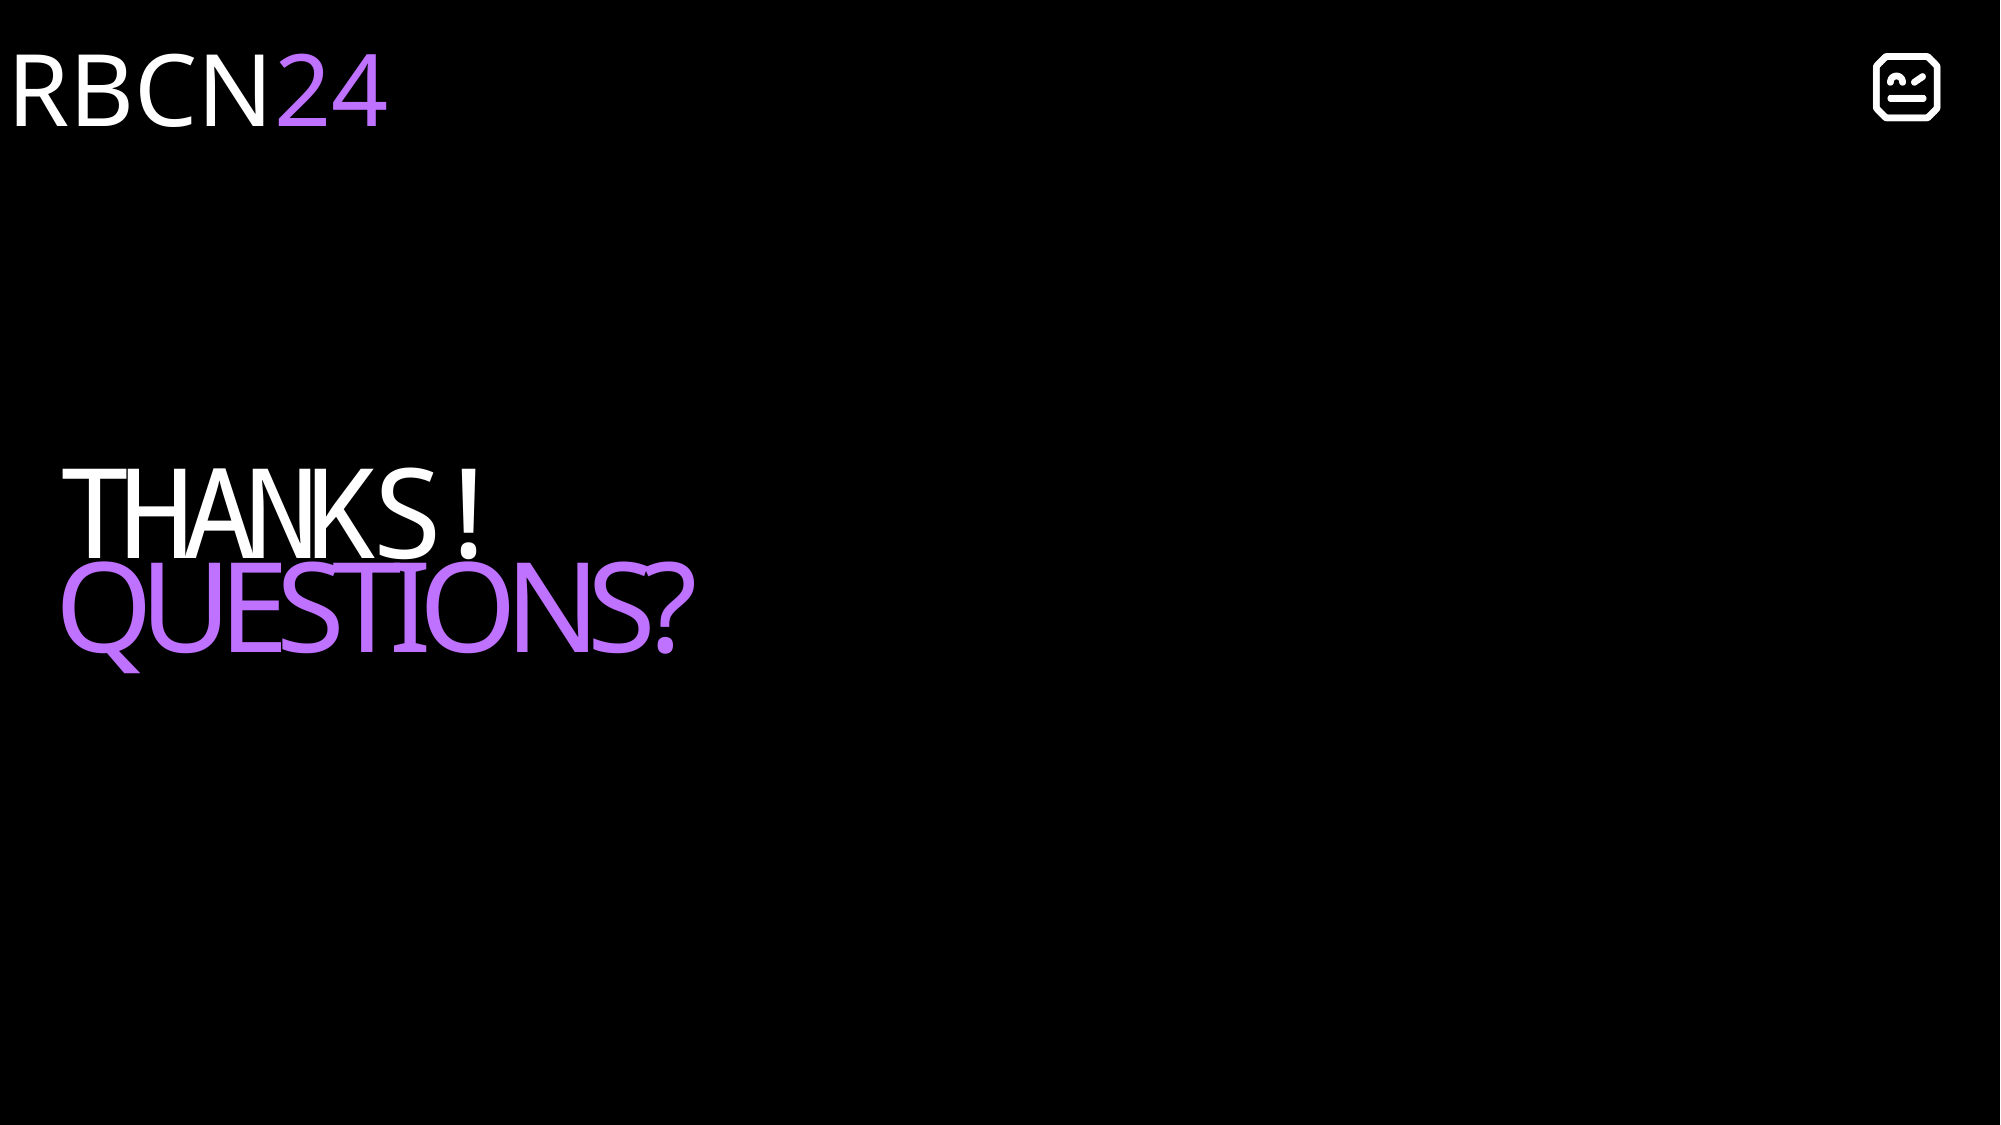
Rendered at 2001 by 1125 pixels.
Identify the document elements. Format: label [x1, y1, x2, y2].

picture [1850, 30, 1963, 144]
